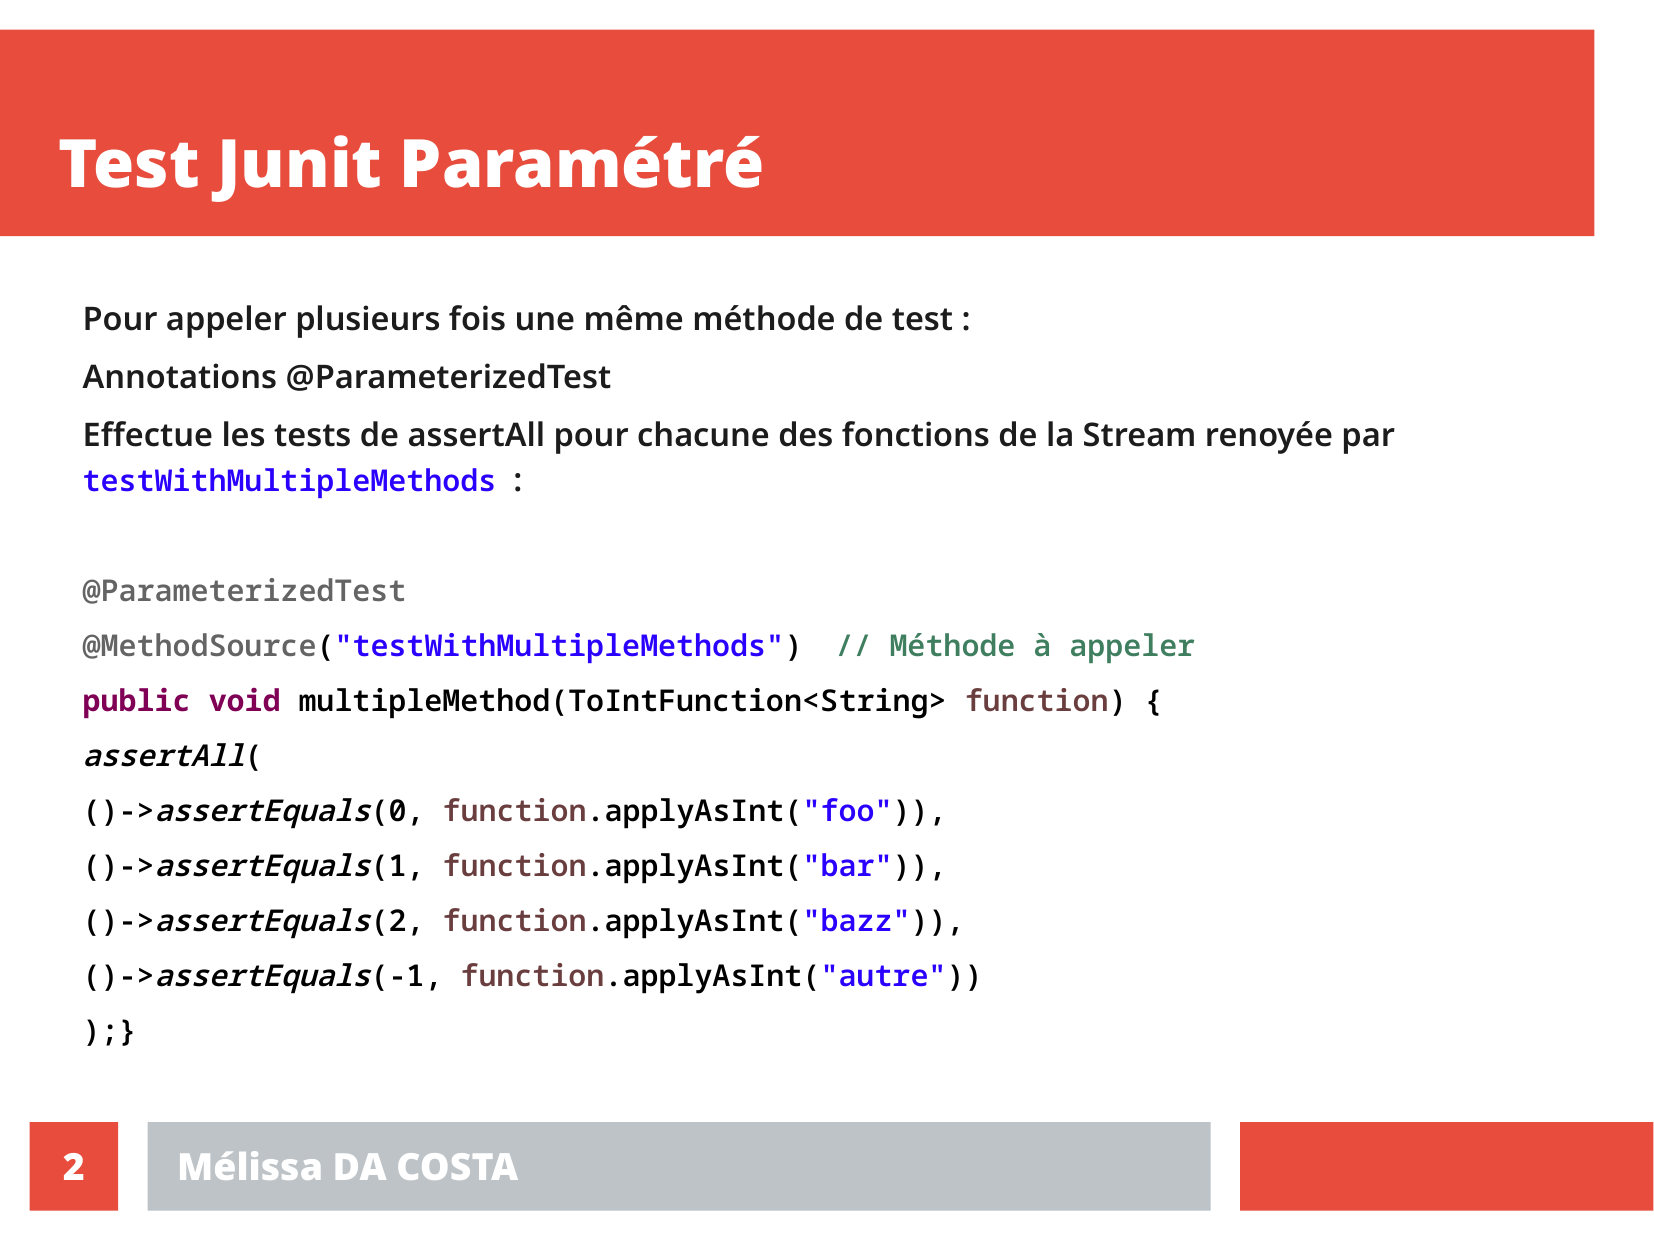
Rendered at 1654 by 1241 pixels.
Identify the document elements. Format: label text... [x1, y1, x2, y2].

title Test Junit Paramétré [59, 59, 1595, 207]
list Pour appeler plusieurs fois une même méthode de test : Annotations @ParameterizedTest Effectue les tests de assertAll pour chacune des fonctions de la Stream renoyée par testWithMultipleMethods : @ParameterizedTest @MethodSource("testWithMultipleMethods") // Méthode à appeler public void multipleMethod(ToIntFunction<String> function) { assertAll( ()->assertEquals(0, function.applyAsInt("foo")), ()->assertEquals(1, function.applyAsInt("bar")), ()->assertEquals(2, function.applyAsInt("bazz")), ()->assertEquals(-1, function.applyAsInt("autre")) );} [82, 295, 1571, 1063]
